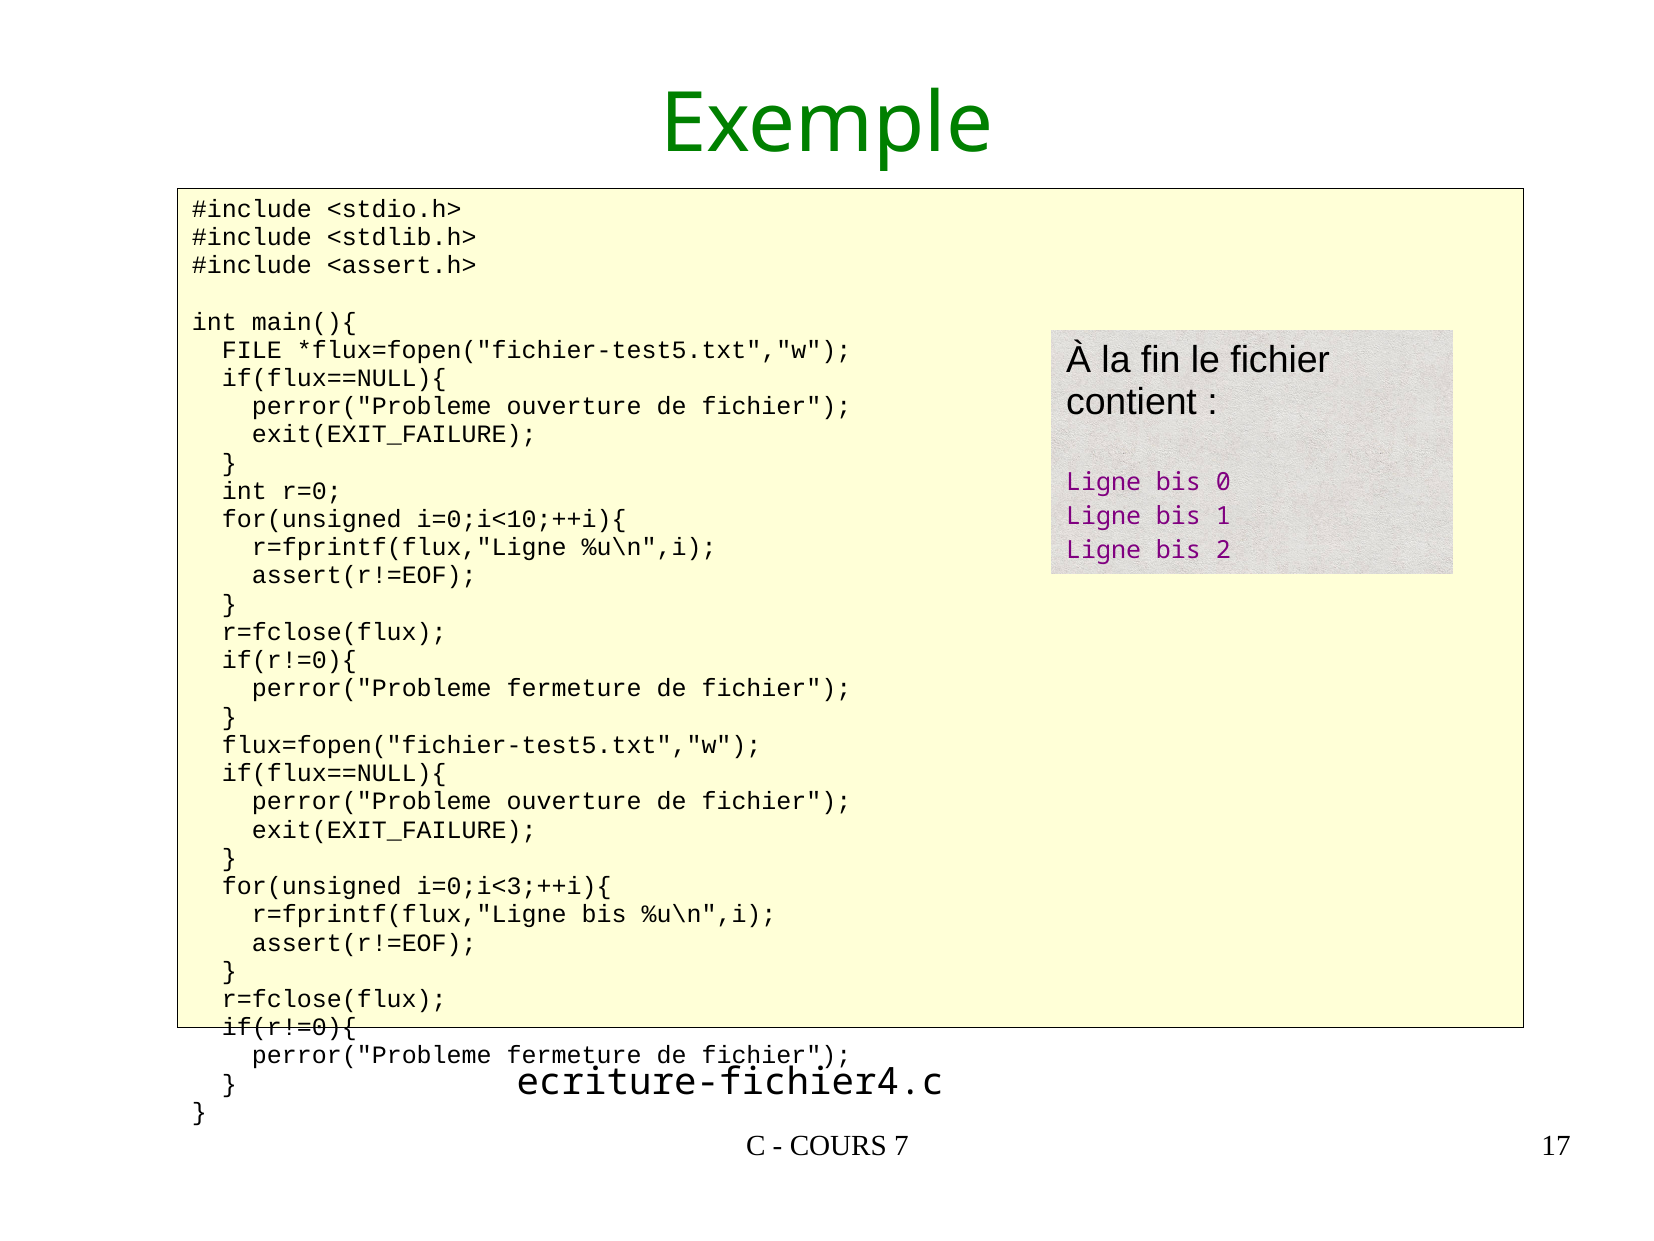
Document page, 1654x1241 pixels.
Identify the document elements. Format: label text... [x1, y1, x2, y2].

text_box #include <stdio.h> #include <stdlib.h> #include <assert.h> int main(){ FILE *flux=fopen("fichier-test5.txt","w"); if(flux==NULL){ perror("Probleme ouverture de fichier"); exit(EXIT_FAILURE); } int r=0; for(unsigned i=0;i<10;++i){ r=fprintf(flux,"Ligne %u\n",i); assert(r!=EOF); } r=fclose(flux); if(r!=0){ perror("Probleme fermeture de fichier"); } flux=fopen("fichier-test5.txt","w"); if(flux==NULL){ perror("Probleme ouverture de fichier"); exit(EXIT_FAILURE); } for(unsigned i=0;i<3;++i){ r=fprintf(flux,"Ligne bis %u\n",i); assert(r!=EOF); } r=fclose(flux); if(r!=0){ perror("Probleme fermeture de fichier"); } } [177, 188, 1524, 1028]
title Exemple [82, 49, 1571, 189]
picture [1051, 557, 1453, 574]
text_box ecriture-fichier4.c [501, 1046, 999, 1105]
text_box À la fin le fichier contient : Ligne bis 0 Ligne bis 1 Ligne bis 2 [1051, 330, 1453, 557]
